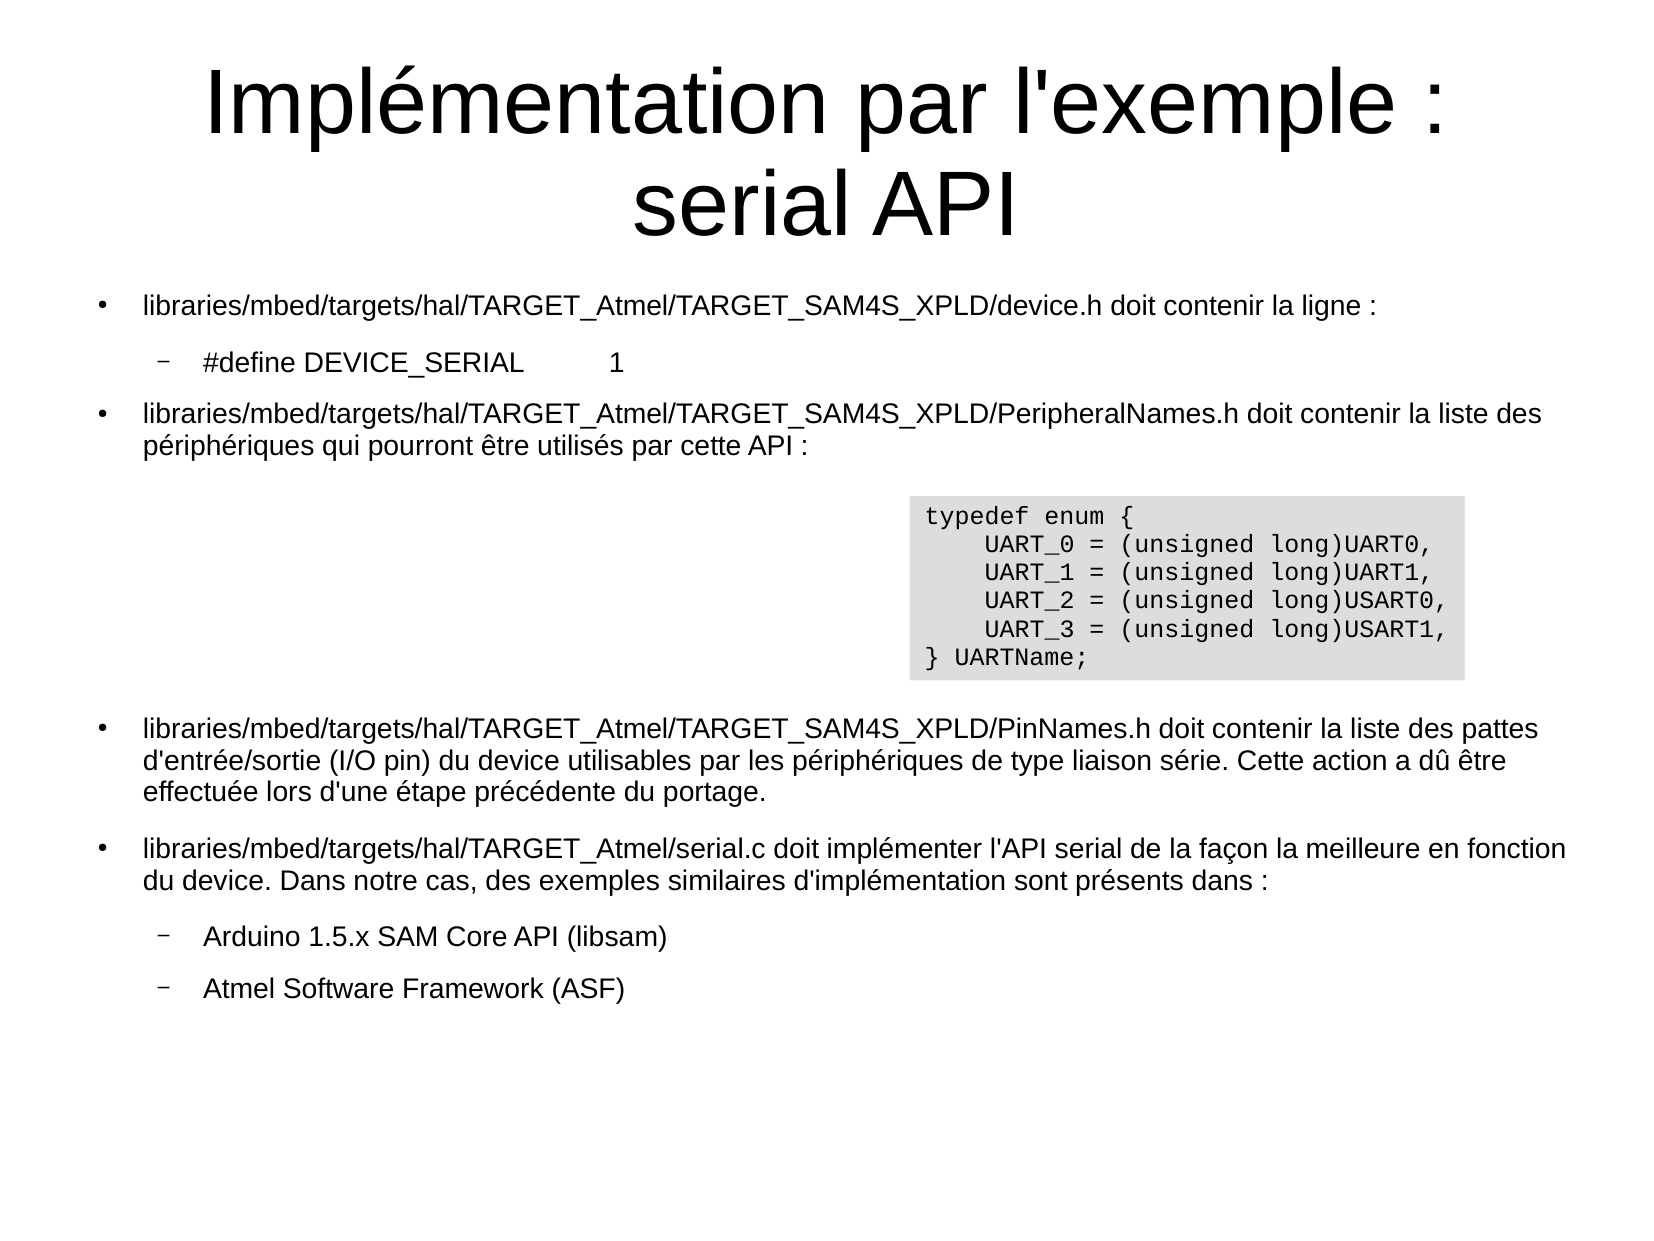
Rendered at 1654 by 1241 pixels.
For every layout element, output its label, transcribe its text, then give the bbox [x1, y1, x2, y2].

list libraries/mbed/targets/hal/TARGET_Atmel/TARGET_SAM4S_XPLD/device.h doit contenir la ligne : #define DEVICE_SERIAL 1 libraries/mbed/targets/hal/TARGET_Atmel/TARGET_SAM4S_XPLD/PeripheralNames.h doit contenir la liste des périphériques qui pourront être utilisés par cette API : libraries/mbed/targets/hal/TARGET_Atmel/TARGET_SAM4S_XPLD/PinNames.h doit contenir la liste des pattes d'entrée/sortie (I/O pin) du device utilisables par les périphériques de type liaison série. Cette action a dû être effectuée lors d'une étape précédente du portage. libraries/mbed/targets/hal/TARGET_Atmel/serial.c doit implémenter l'API serial de la façon la meilleure en fonction du device. Dans notre cas, des exemples similaires d'implémentation sont présents dans : Arduino 1.5.x SAM Core API (libsam) Atmel Software Framework (ASF) [82, 290, 1571, 1010]
text_box typedef enum { UART_0 = (unsigned long)UART0, UART_1 = (unsigned long)UART1, UART_2 = (unsigned long)USART0, UART_3 = (unsigned long)USART1, } UARTName; [909, 496, 1465, 672]
title Implémentation par l'exemple : serial API [82, 49, 1571, 257]
